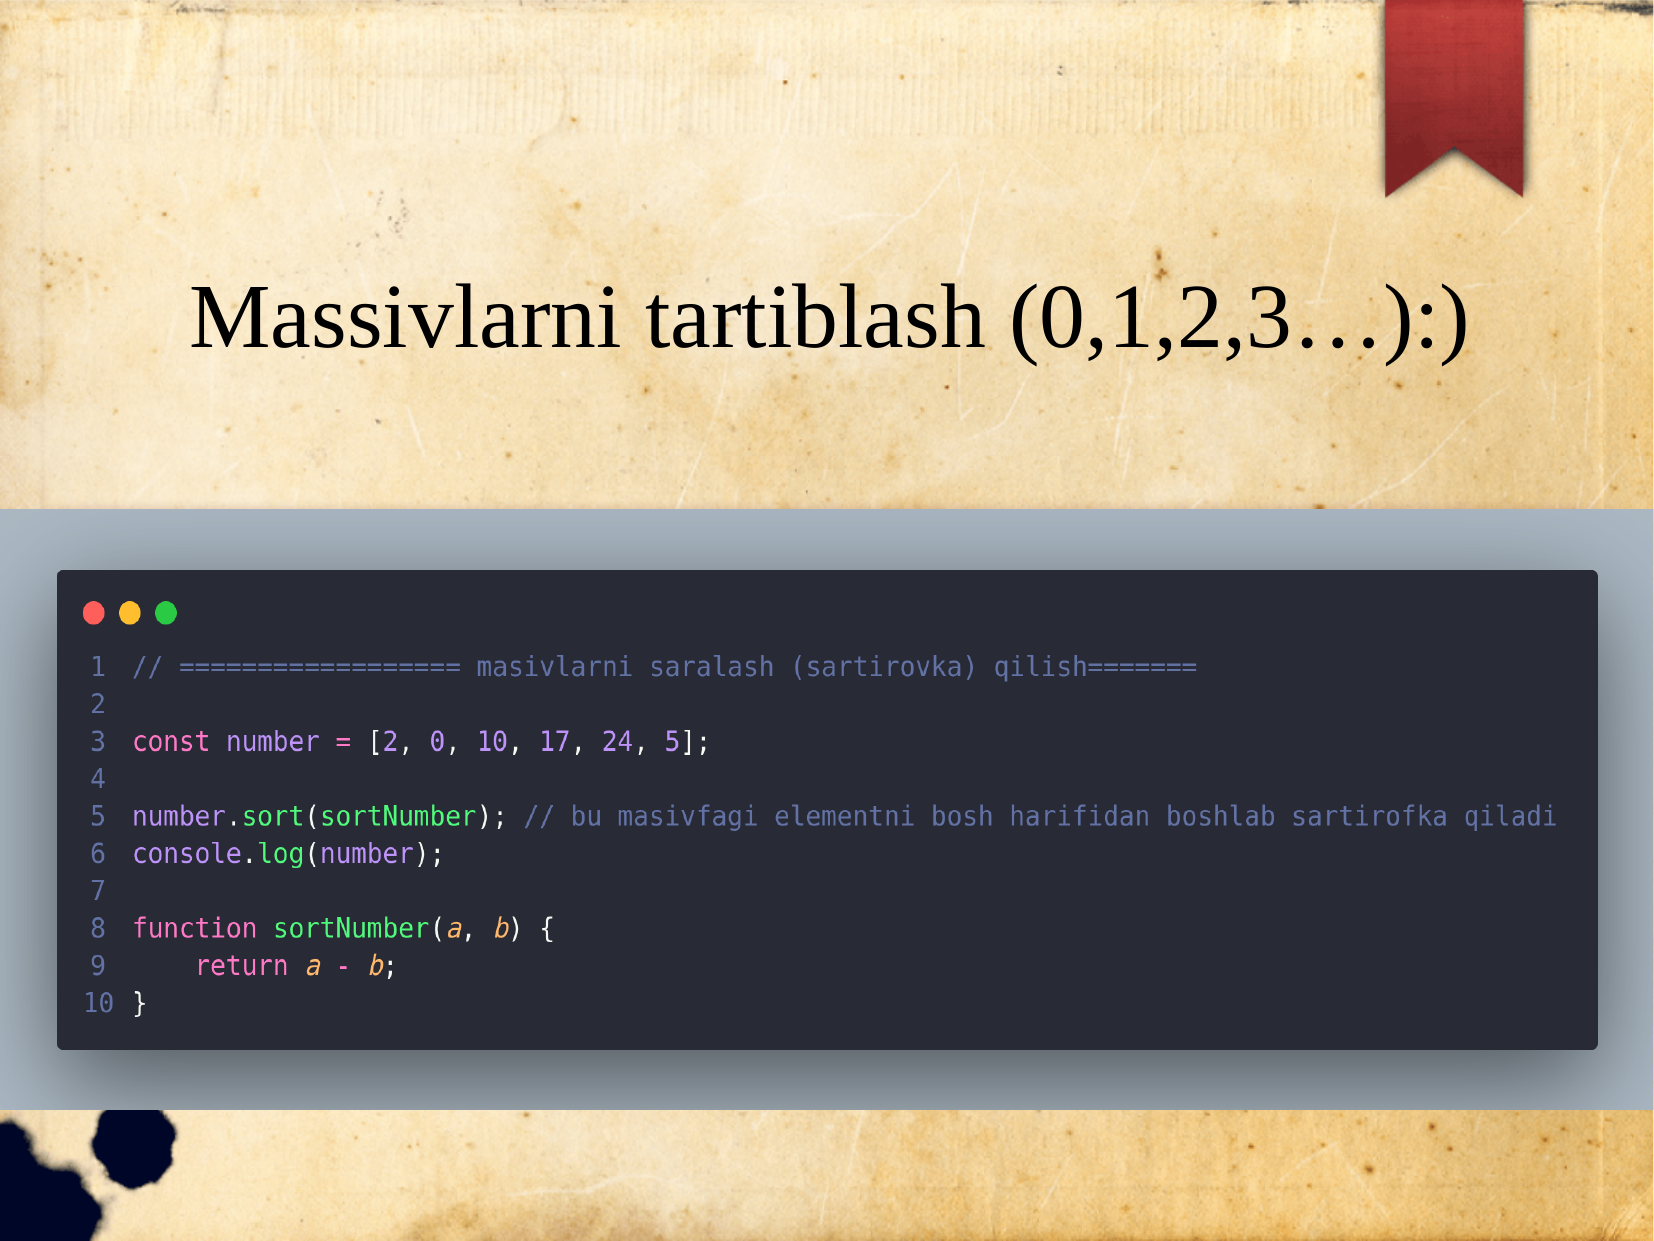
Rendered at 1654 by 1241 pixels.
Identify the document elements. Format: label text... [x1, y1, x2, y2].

picture [0, 0, 1654, 1241]
title Massivlarni tartiblash (0,1,2,3…):) [86, 212, 1576, 421]
